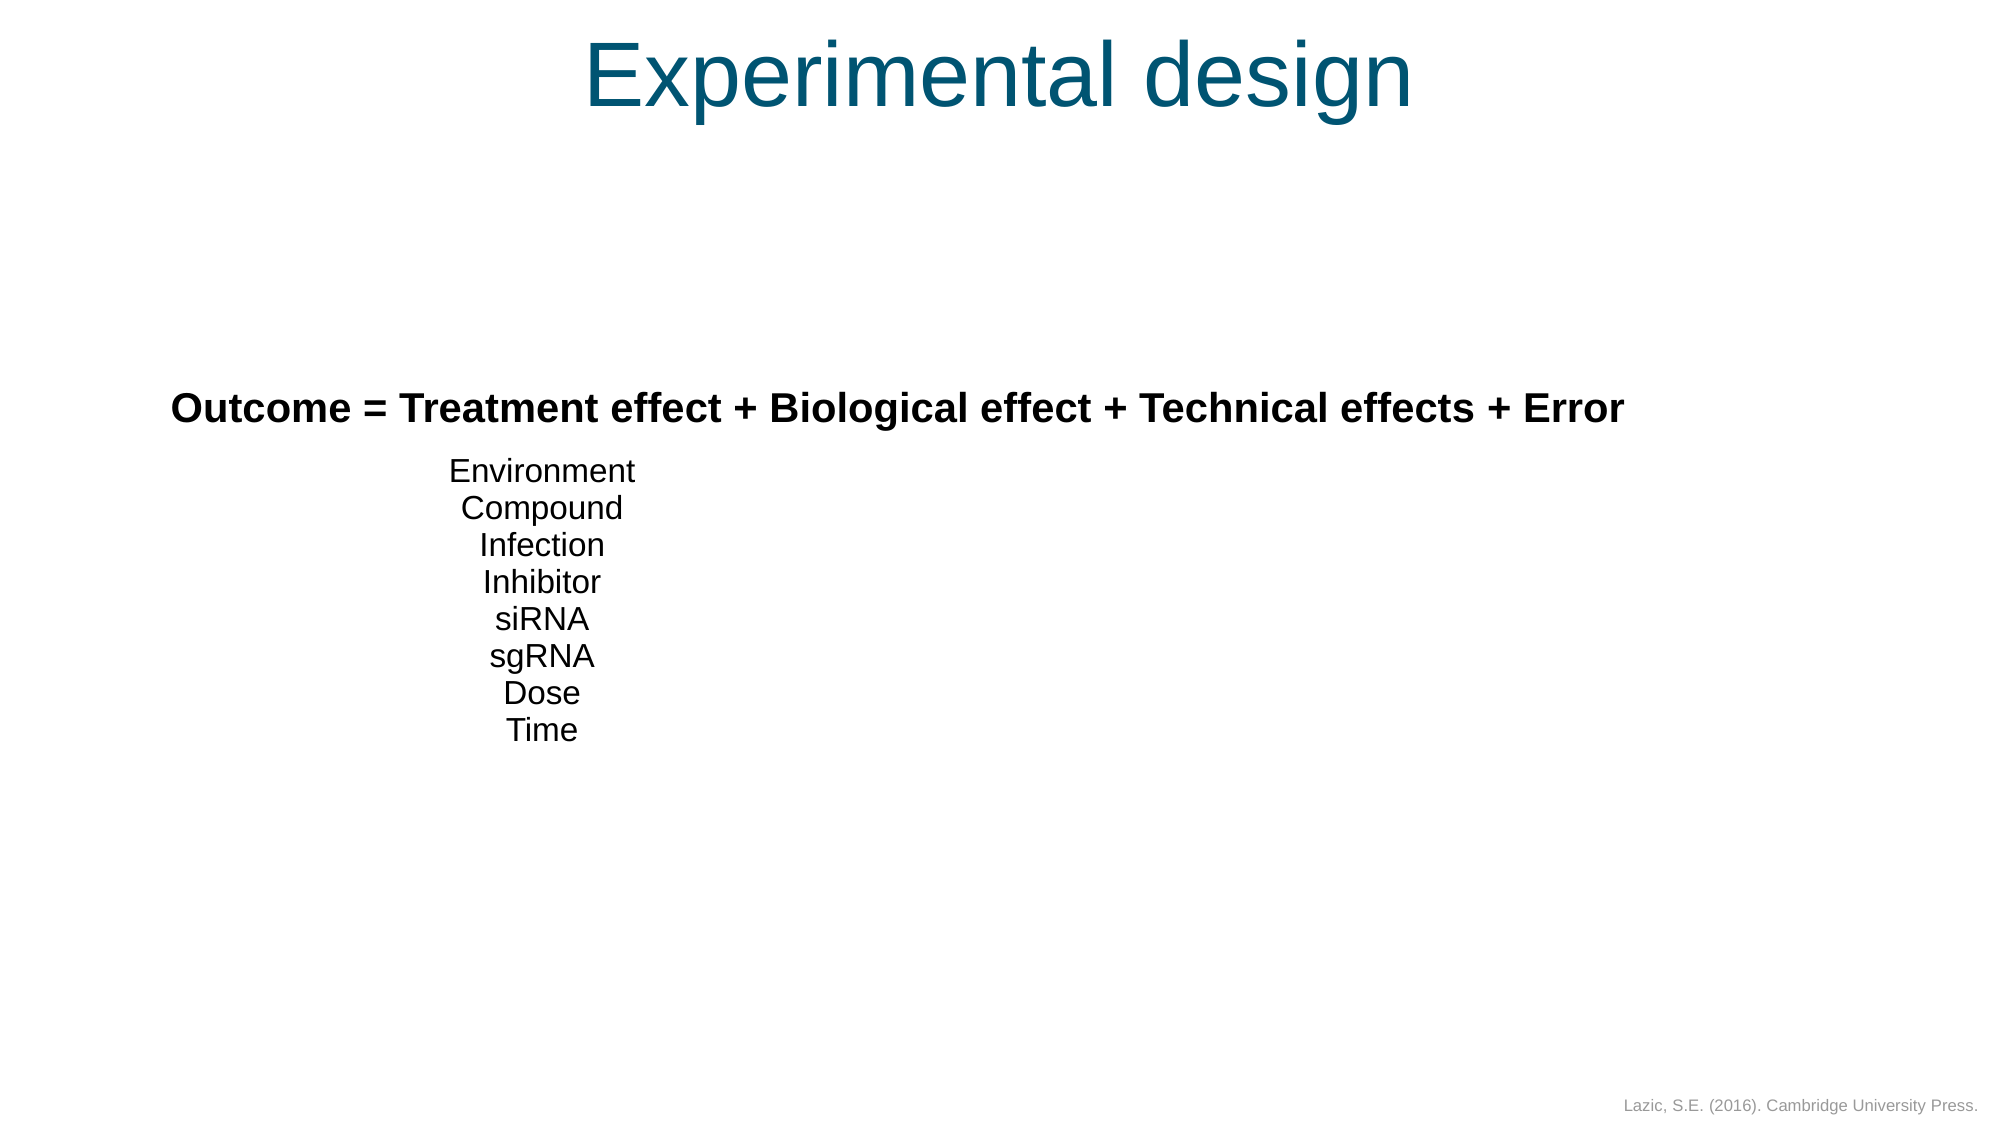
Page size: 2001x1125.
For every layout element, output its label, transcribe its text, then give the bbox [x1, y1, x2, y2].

title Experimental design [99, 23, 1900, 127]
list Outcome = Treatment effect + Biological effect + Technical effects + Error [99, 384, 1900, 476]
text_box Lazic, S.E. (2016). Cambridge University Press. [1608, 1088, 1995, 1123]
text_box Environment Compound Infection Inhibitor siRNA sgRNA Dose Time [433, 445, 686, 843]
